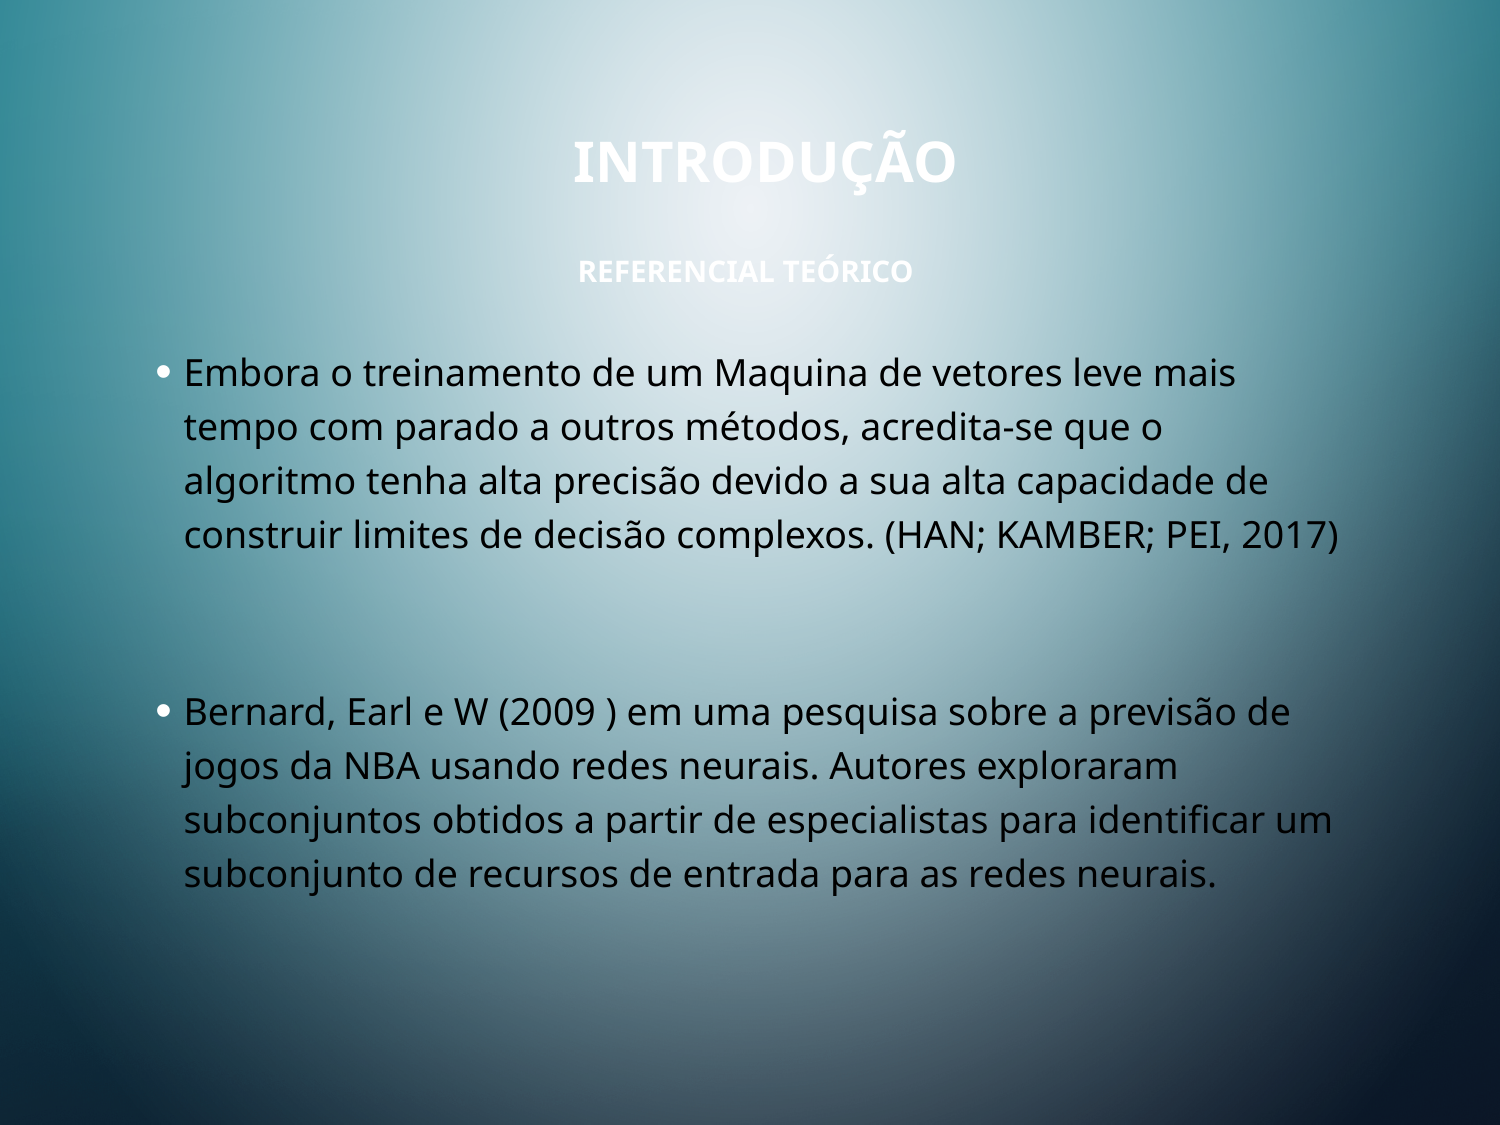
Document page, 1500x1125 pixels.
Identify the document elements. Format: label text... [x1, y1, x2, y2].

title Introdução [165, 94, 1385, 226]
title REFERENCIAL Teórico [140, 216, 1360, 271]
list Embora o treinamento de um Maquina de vetores leve mais tempo com parado a outros métodos, acredita-se que o algoritmo tenha alta precisão devido a sua alta capacidade de construir limites de decisão complexos. (HAN; KAMBER; PEI, 2017) Bernard, Earl e W (2009 ) em uma pesquisa sobre a previsão de jogos da NBA usando redes neurais. Autores exploraram subconjuntos obtidos a partir de especialistas para identificar um subconjunto de recursos de entrada para as redes neurais. [140, 271, 1360, 766]
picture [0, 0, 1500, 1125]
